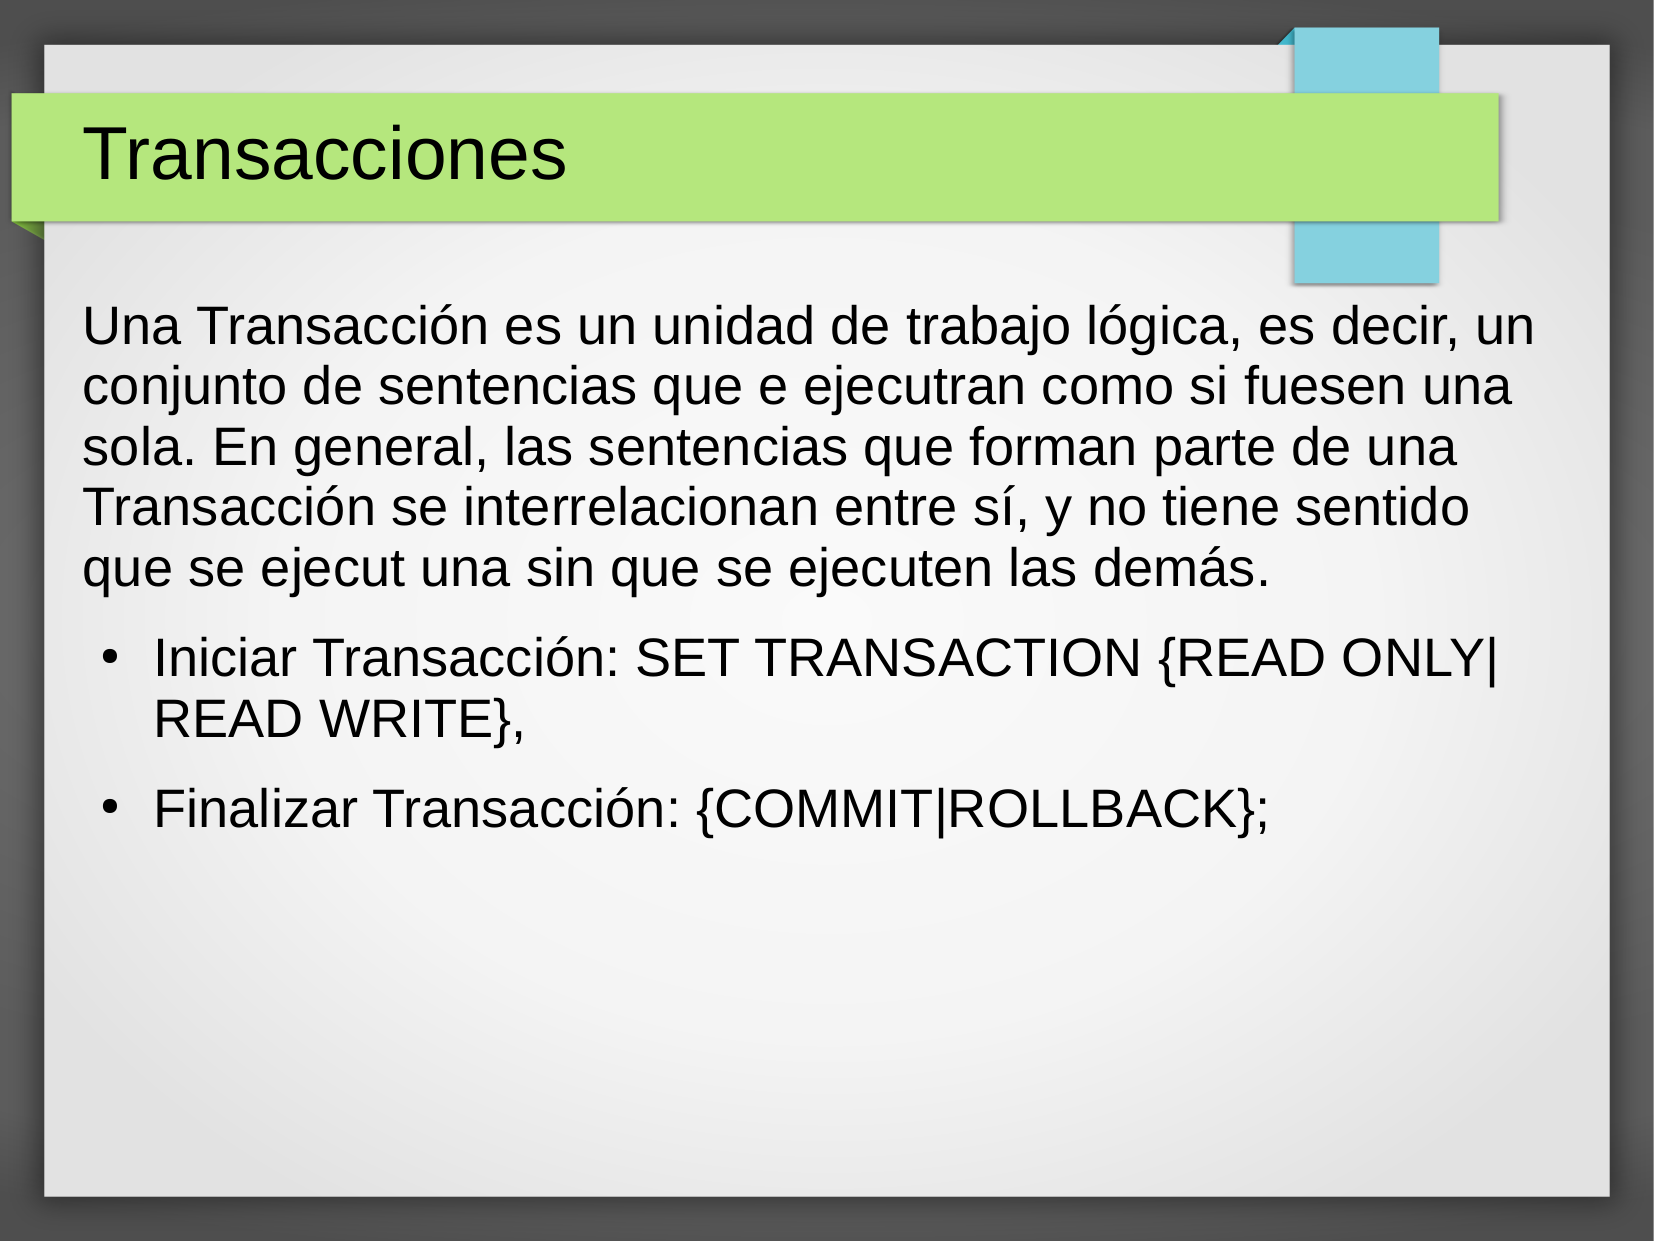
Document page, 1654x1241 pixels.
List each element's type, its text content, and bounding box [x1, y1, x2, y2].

title Transacciones [82, 94, 1264, 213]
list Una Transacción es un unidad de trabajo lógica, es decir, un conjunto de sentencias que e ejecutran como si fuesen una sola. En general, las sentencias que forman parte de una Transacción se interrelacionan entre sí, y no tiene sentido que se ejecut una sin que se ejecuten las demás. Iniciar Transacción: SET TRANSACTION {READ ONLY|READ WRITE}, Finalizar Transacción: {COMMIT|ROLLBACK}; [82, 295, 1571, 1015]
picture [0, 0, 1654, 1241]
